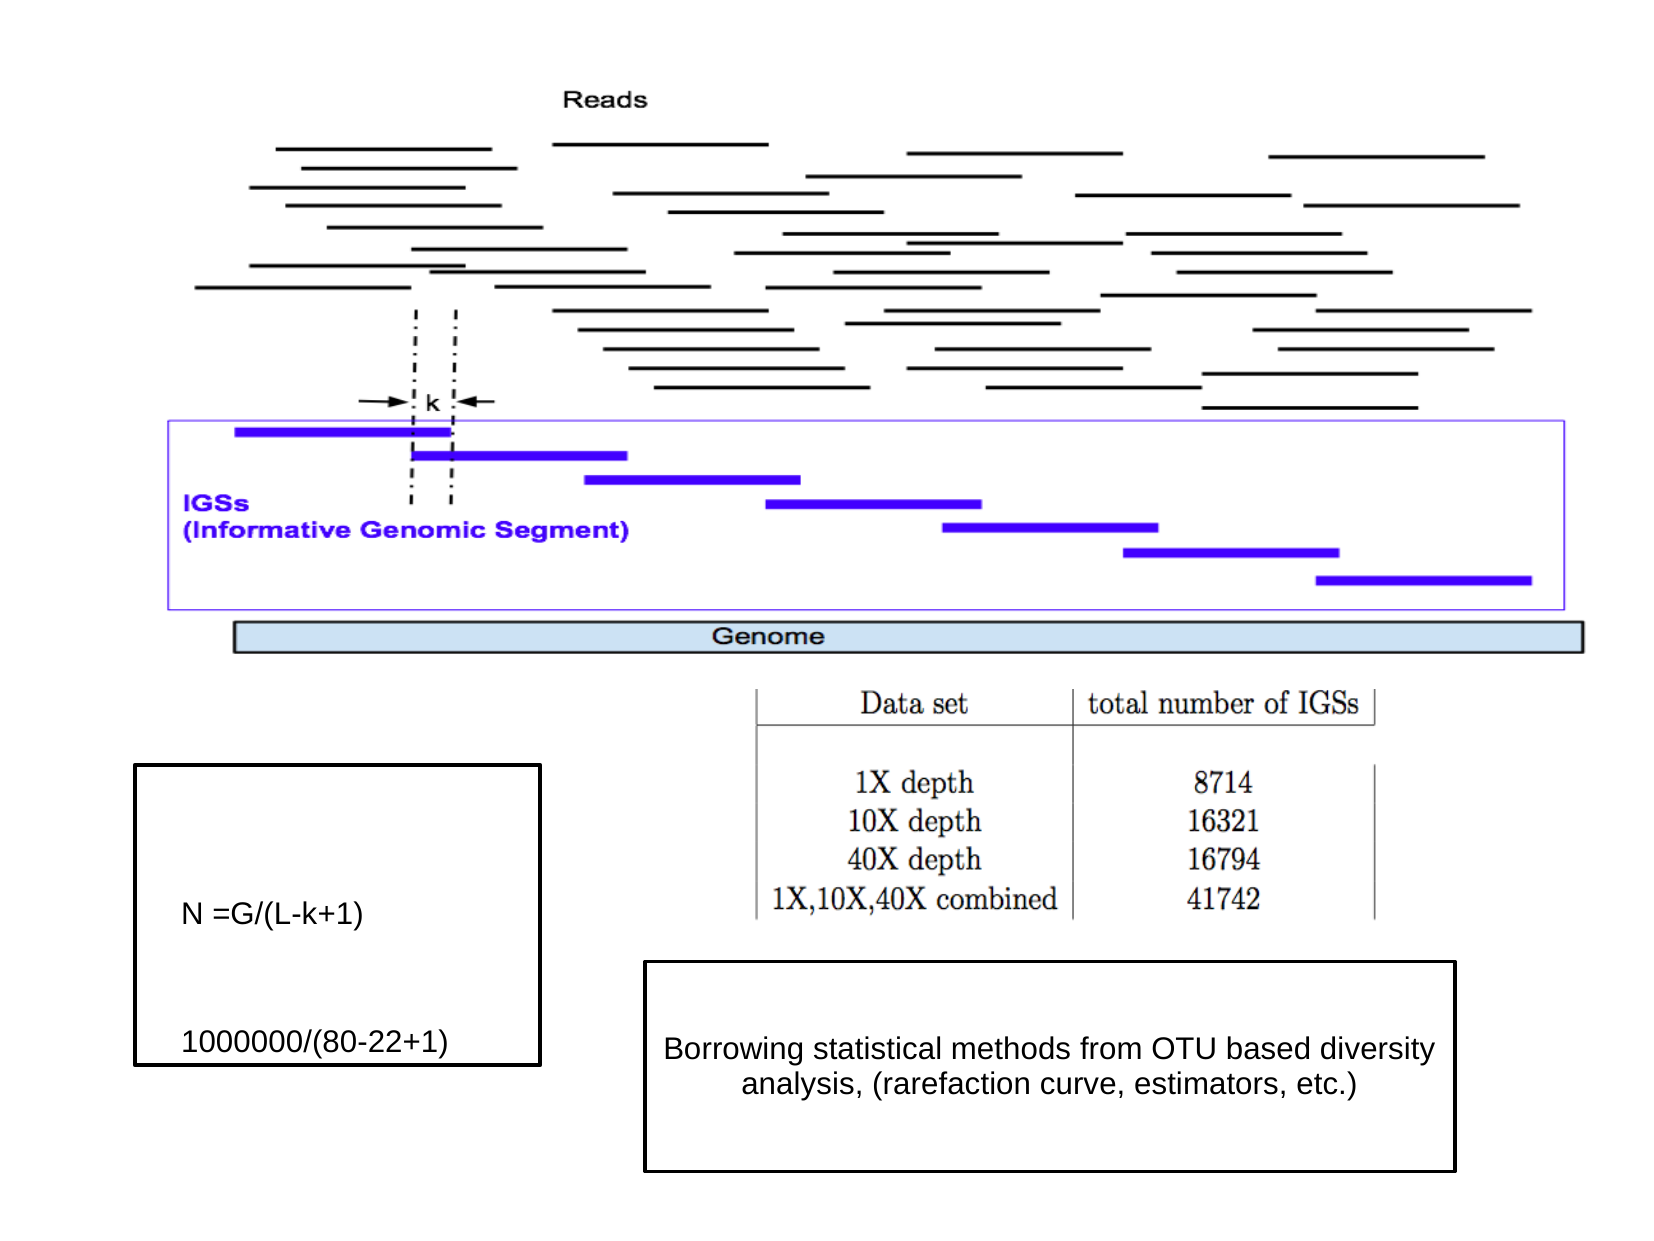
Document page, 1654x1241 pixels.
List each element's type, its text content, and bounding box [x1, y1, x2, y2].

text_box N =G/(L-k+1) 1000000/(80-22+1) [135, 765, 541, 1066]
picture [735, 689, 1396, 960]
title Borrowing statistical methods from OTU based diversity analysis, (rarefaction curve, estimators, etc.) [645, 961, 1456, 1172]
picture [150, 74, 1594, 661]
